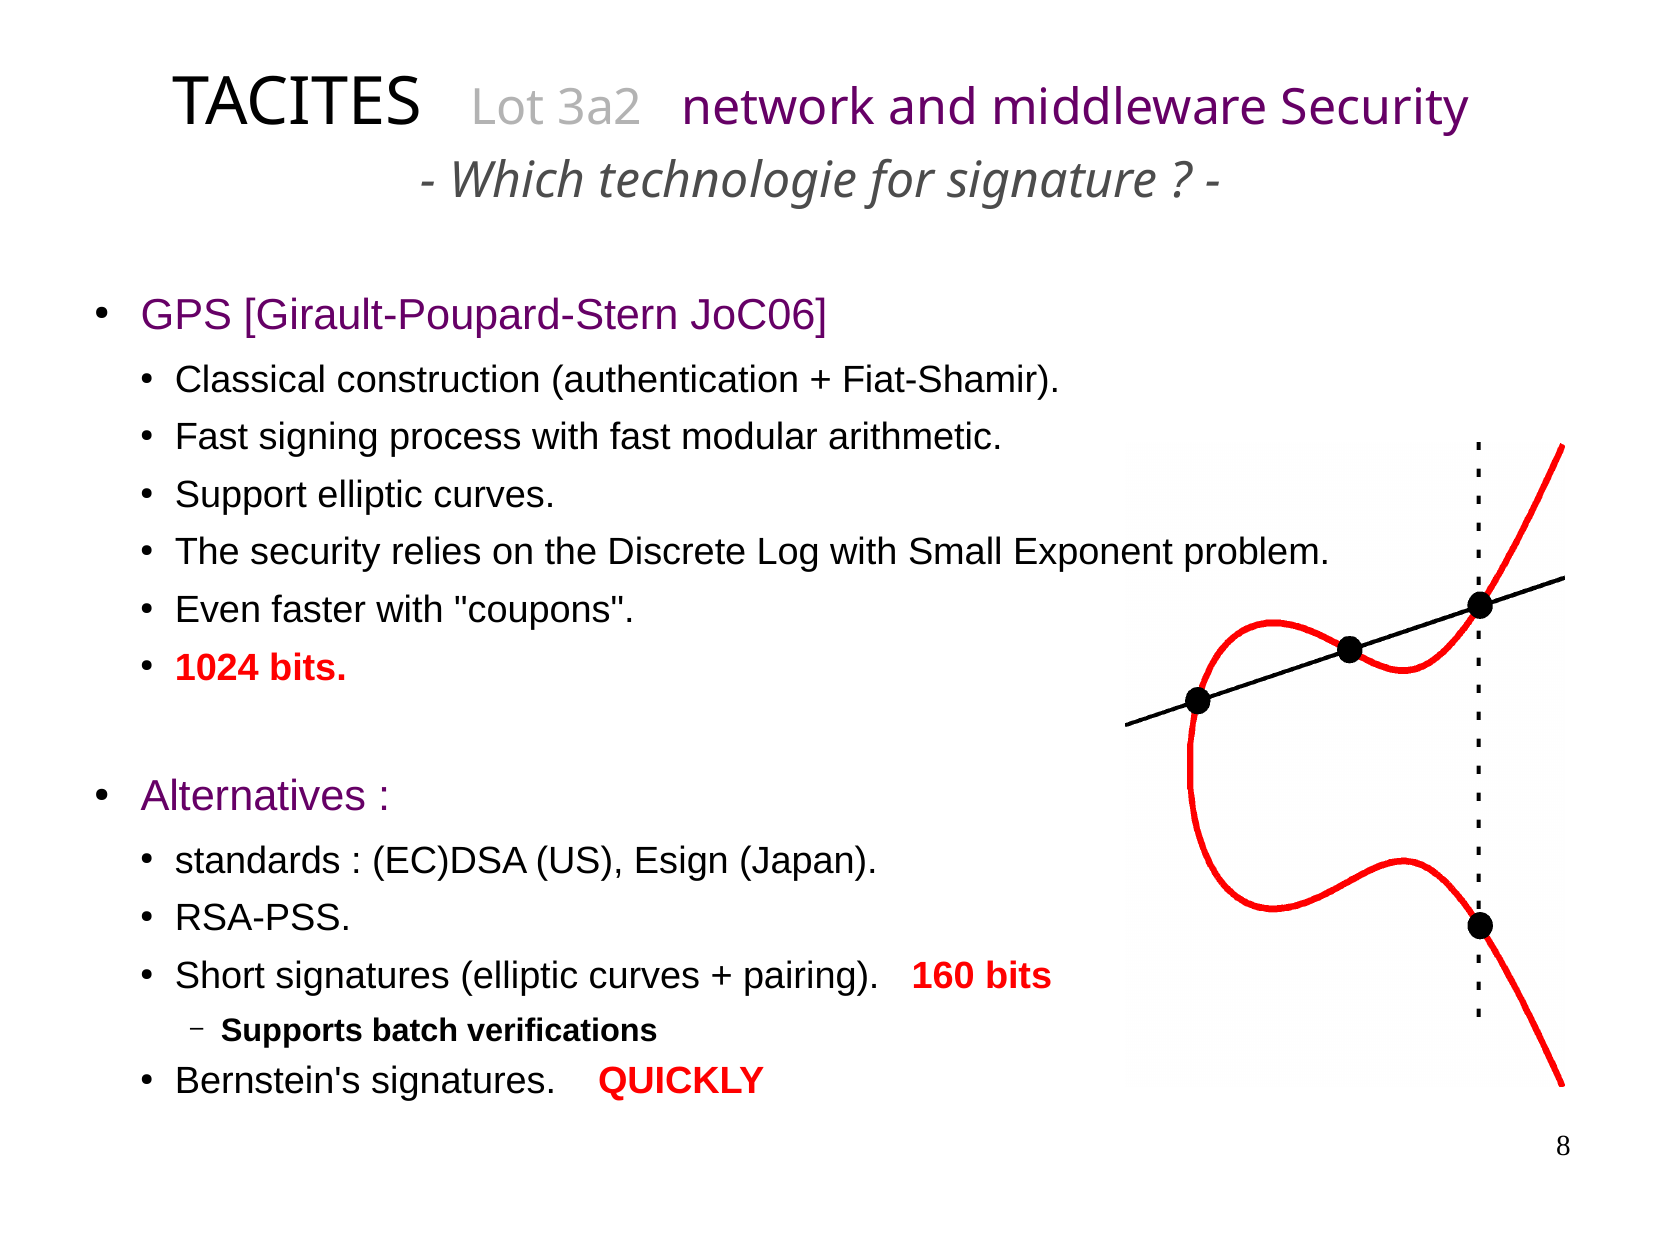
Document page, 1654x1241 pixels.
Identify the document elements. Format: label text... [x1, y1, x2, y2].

title TACITES Lot 3a2 network and middleware Security - Which technologie for signature ? - [76, 27, 1566, 239]
list GPS [Girault-Poupard-Stern JoC06] Classical construction (authentication + Fiat-Shamir). Fast signing process with fast modular arithmetic. Support elliptic curves. The security relies on the Discrete Log with Small Exponent problem. Even faster with "coupons". 1024 bits. Alternatives : standards : (EC)DSA (US), Esign (Japan). RSA-PSS. Short signatures (elliptic curves + pairing). 160 bits Supports batch verifications Bernstein's signatures. QUICKLY [82, 290, 1571, 1109]
